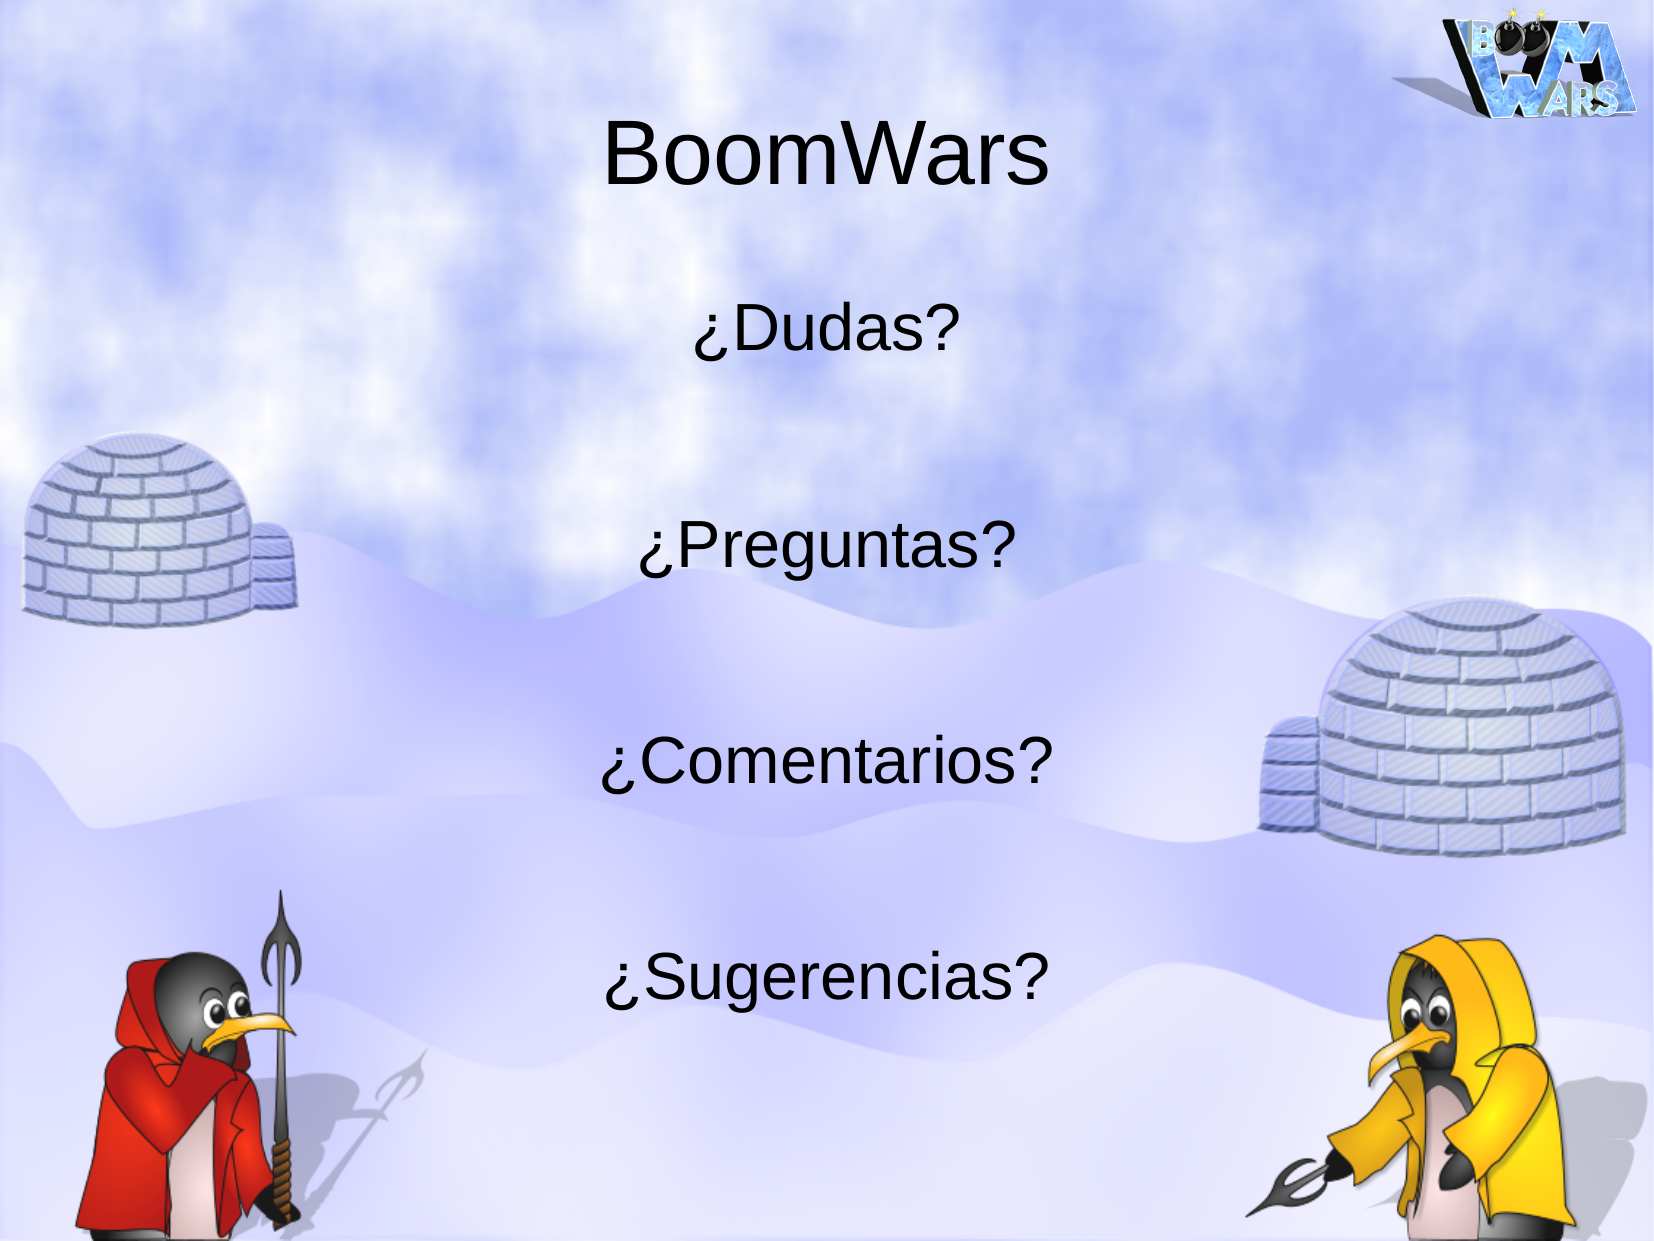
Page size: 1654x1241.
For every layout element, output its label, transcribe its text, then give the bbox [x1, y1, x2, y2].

picture [0, 0, 1654, 1241]
title BoomWars [82, 49, 1571, 257]
list ¿Dudas? ¿Preguntas? ¿Comentarios? ¿Sugerencias? [82, 290, 1571, 1109]
